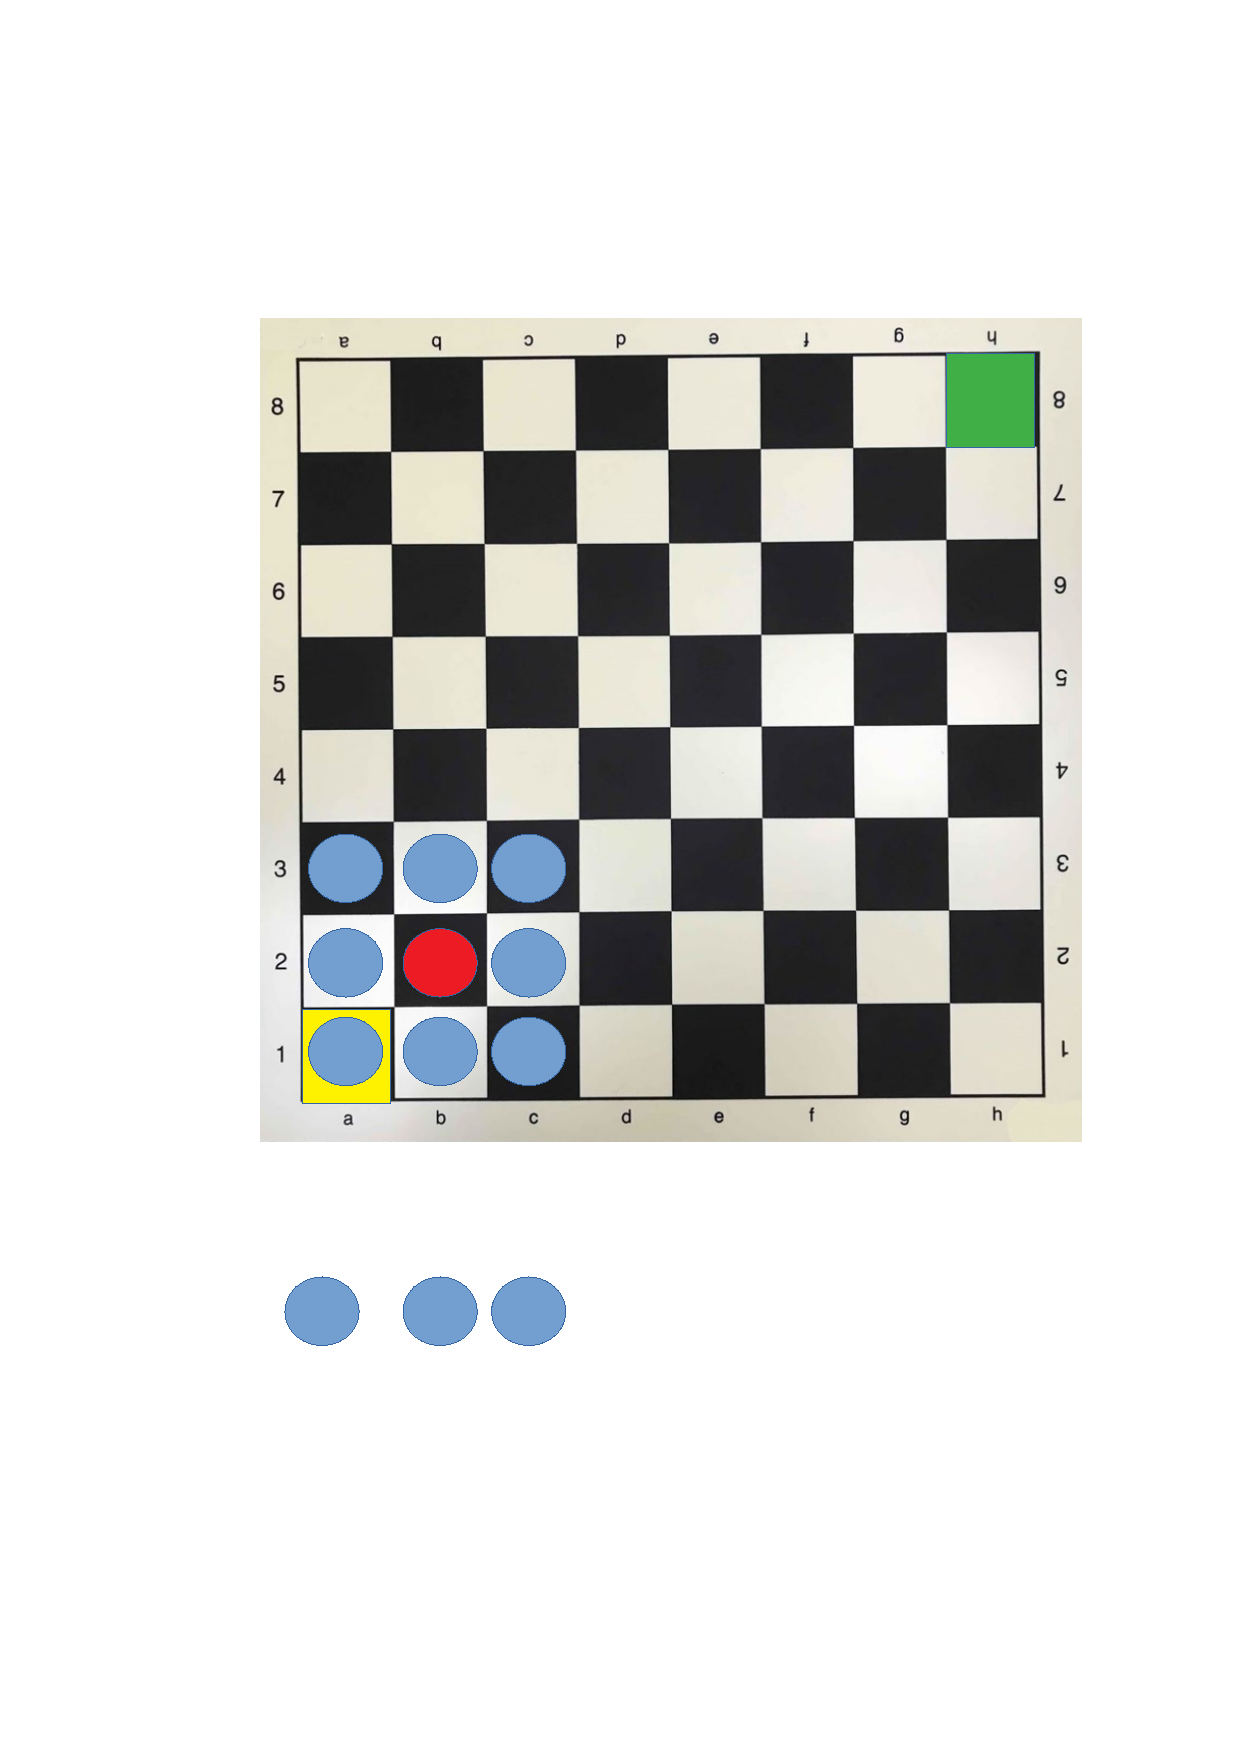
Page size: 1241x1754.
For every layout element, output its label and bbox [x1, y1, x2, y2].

text_box [308, 834, 383, 903]
text_box [491, 834, 566, 903]
text_box [308, 928, 383, 998]
text_box [491, 928, 566, 998]
text_box [403, 1276, 478, 1346]
text_box [403, 928, 478, 998]
text_box [946, 353, 1035, 448]
text_box [403, 1017, 478, 1086]
text_box [403, 834, 478, 903]
text_box [491, 1276, 566, 1346]
text_box [302, 1009, 391, 1104]
picture [260, 318, 1082, 1142]
text_box [284, 1276, 360, 1346]
text_box [491, 1017, 566, 1086]
